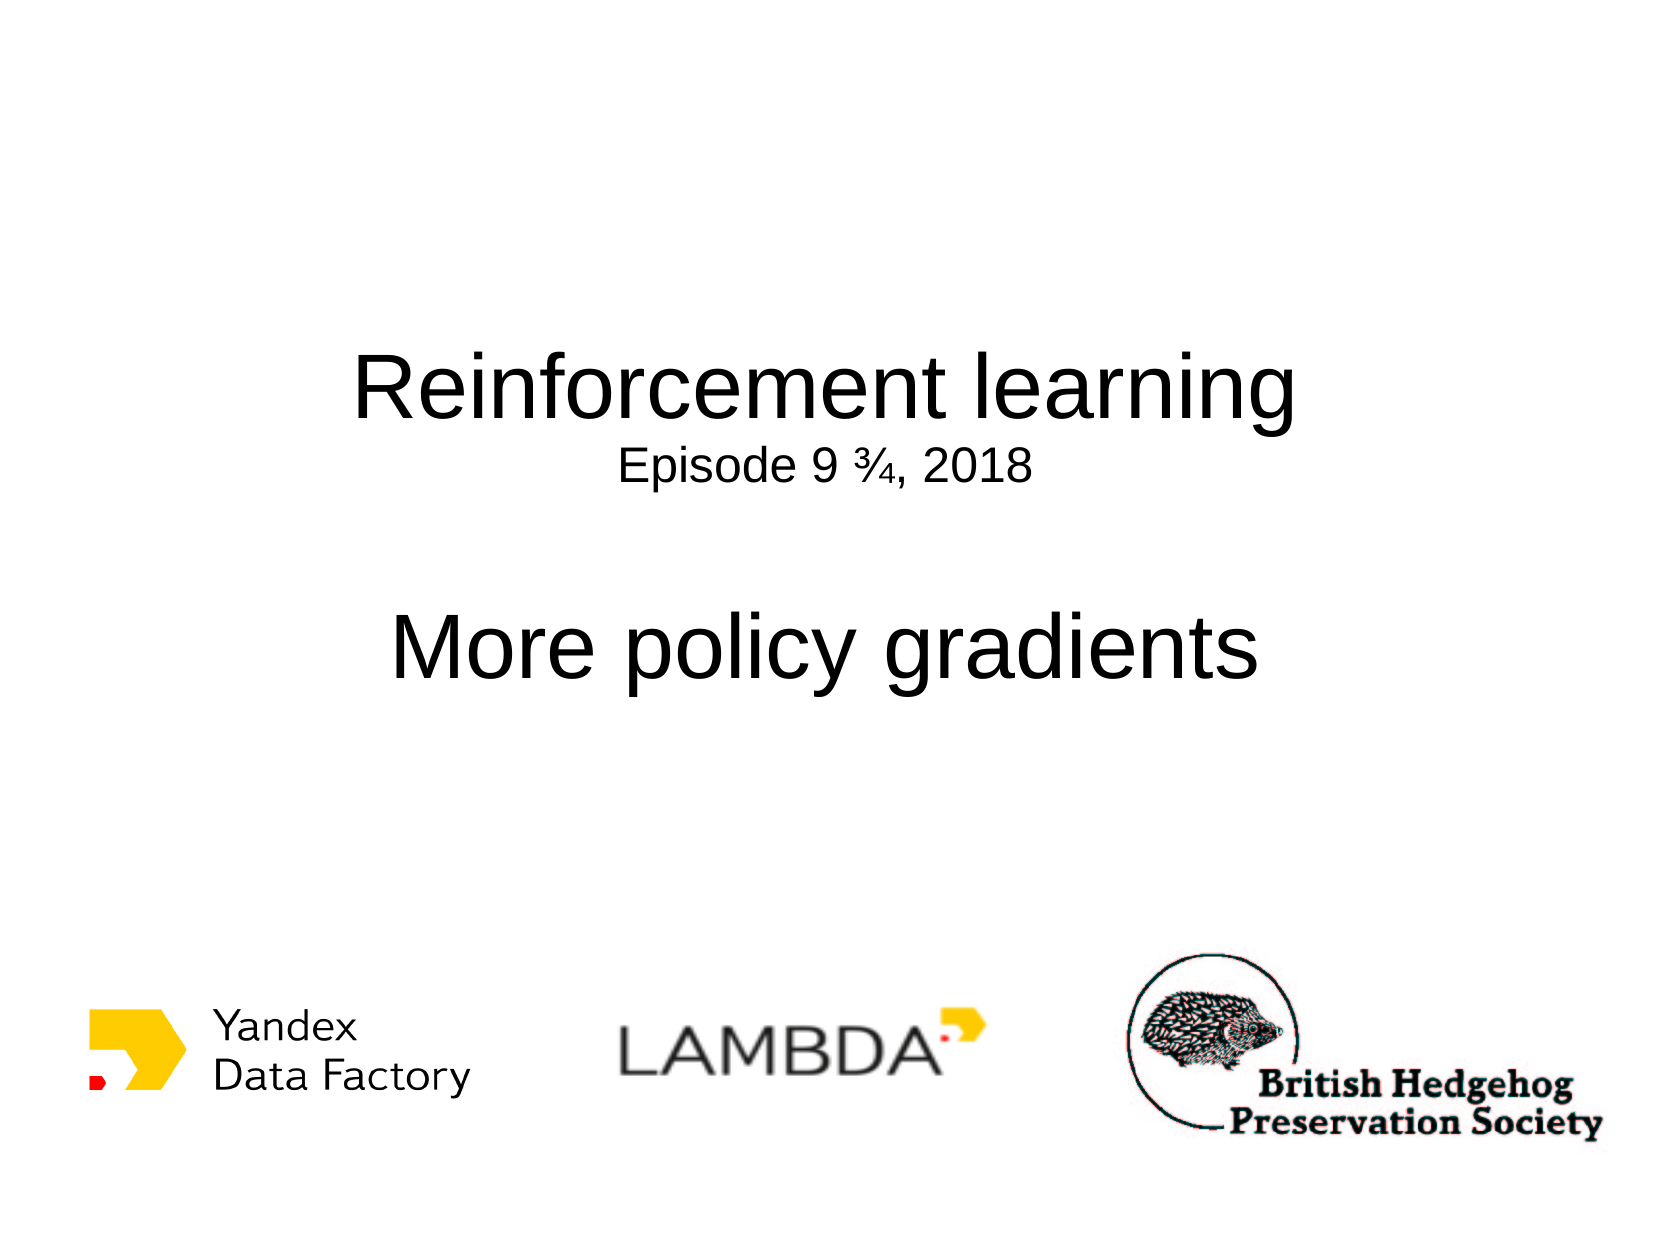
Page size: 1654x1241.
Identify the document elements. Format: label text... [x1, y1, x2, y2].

picture [0, 929, 556, 1171]
picture [1050, 869, 1654, 1241]
picture [585, 872, 1006, 1213]
text_box Reinforcement learning Episode 9 ¾, 2018 More policy gradients [0, 311, 1654, 723]
